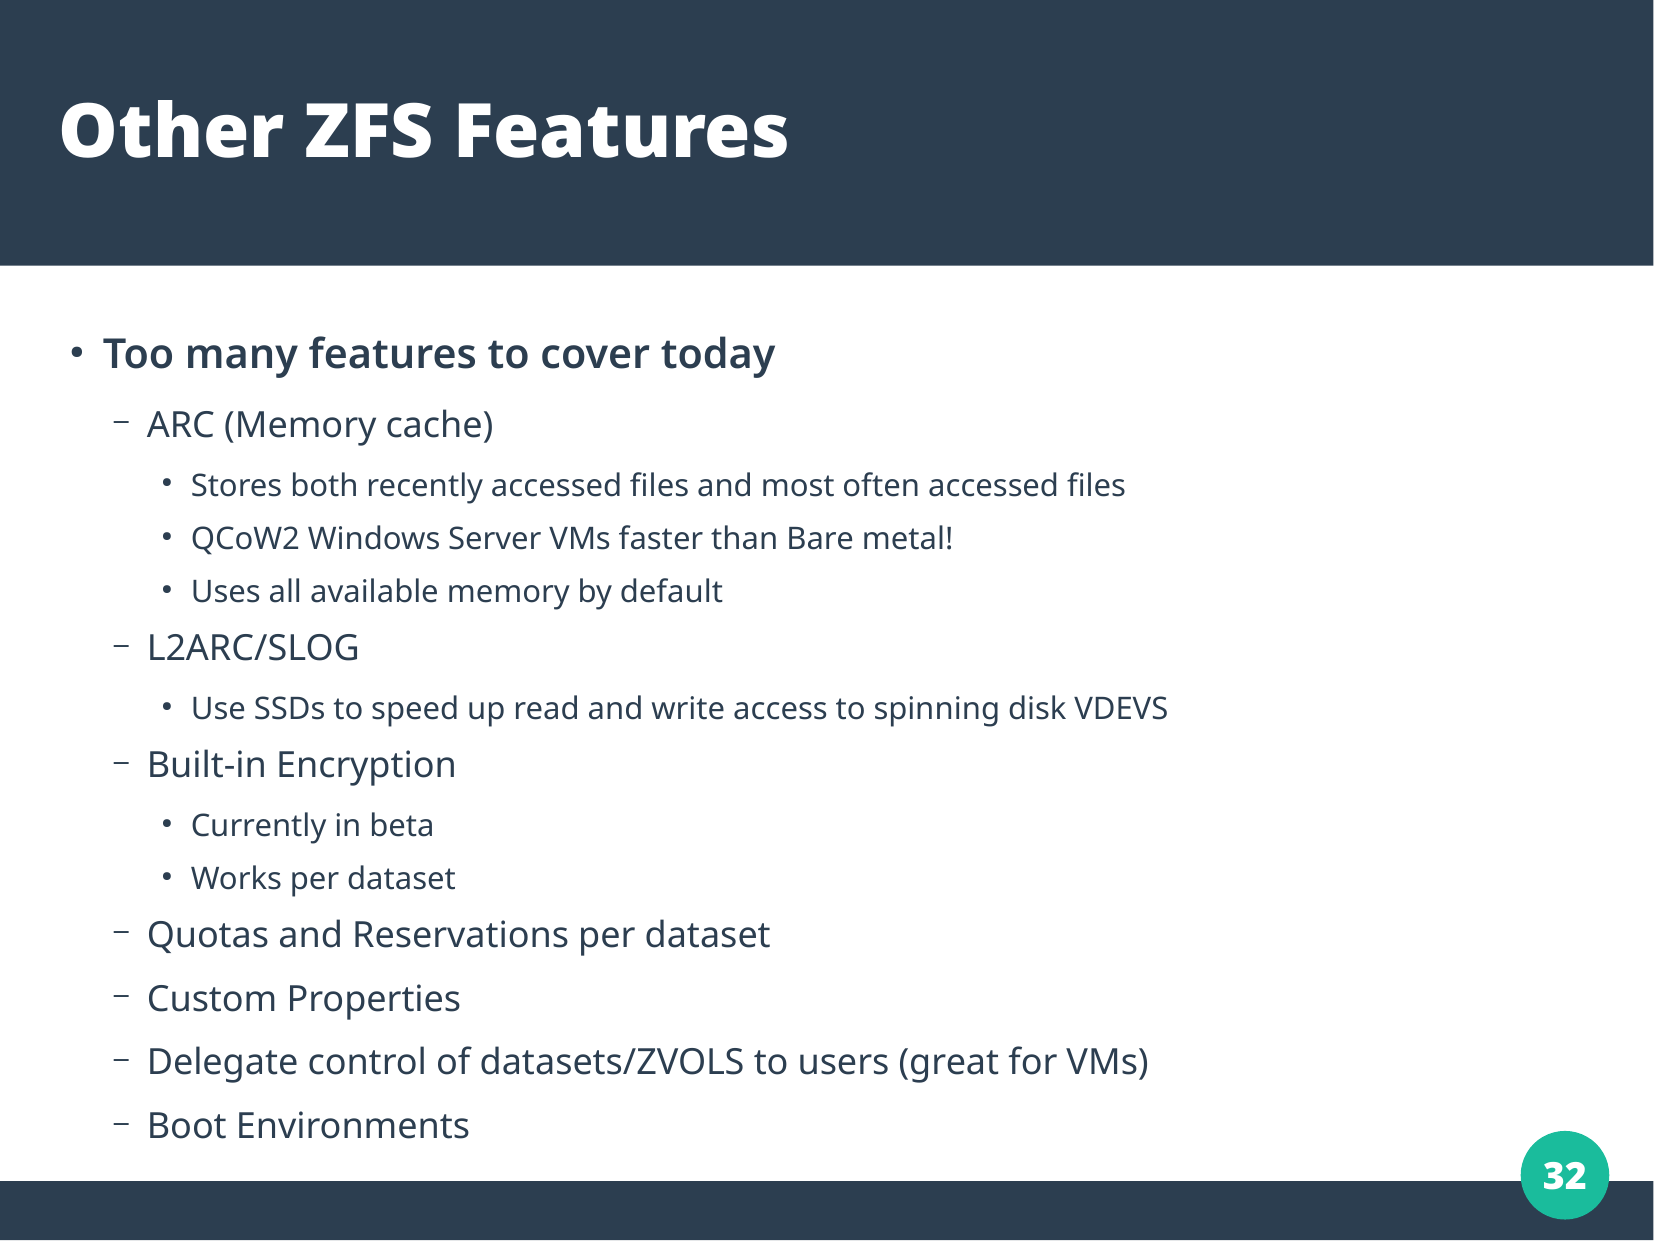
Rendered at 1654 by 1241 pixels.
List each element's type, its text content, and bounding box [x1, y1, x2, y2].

list Too many features to cover today ARC (Memory cache) Stores both recently accessed files and most often accessed files QCoW2 Windows Server VMs faster than Bare metal! Uses all available memory by default L2ARC/SLOG Use SSDs to speed up read and write access to spinning disk VDEVS Built-in Encryption Currently in beta Works per dataset Quotas and Reservations per dataset Custom Properties Delegate control of datasets/ZVOLS to users (great for VMs) Boot Environments [59, 324, 1595, 1152]
title Other ZFS Features [59, 49, 1595, 207]
